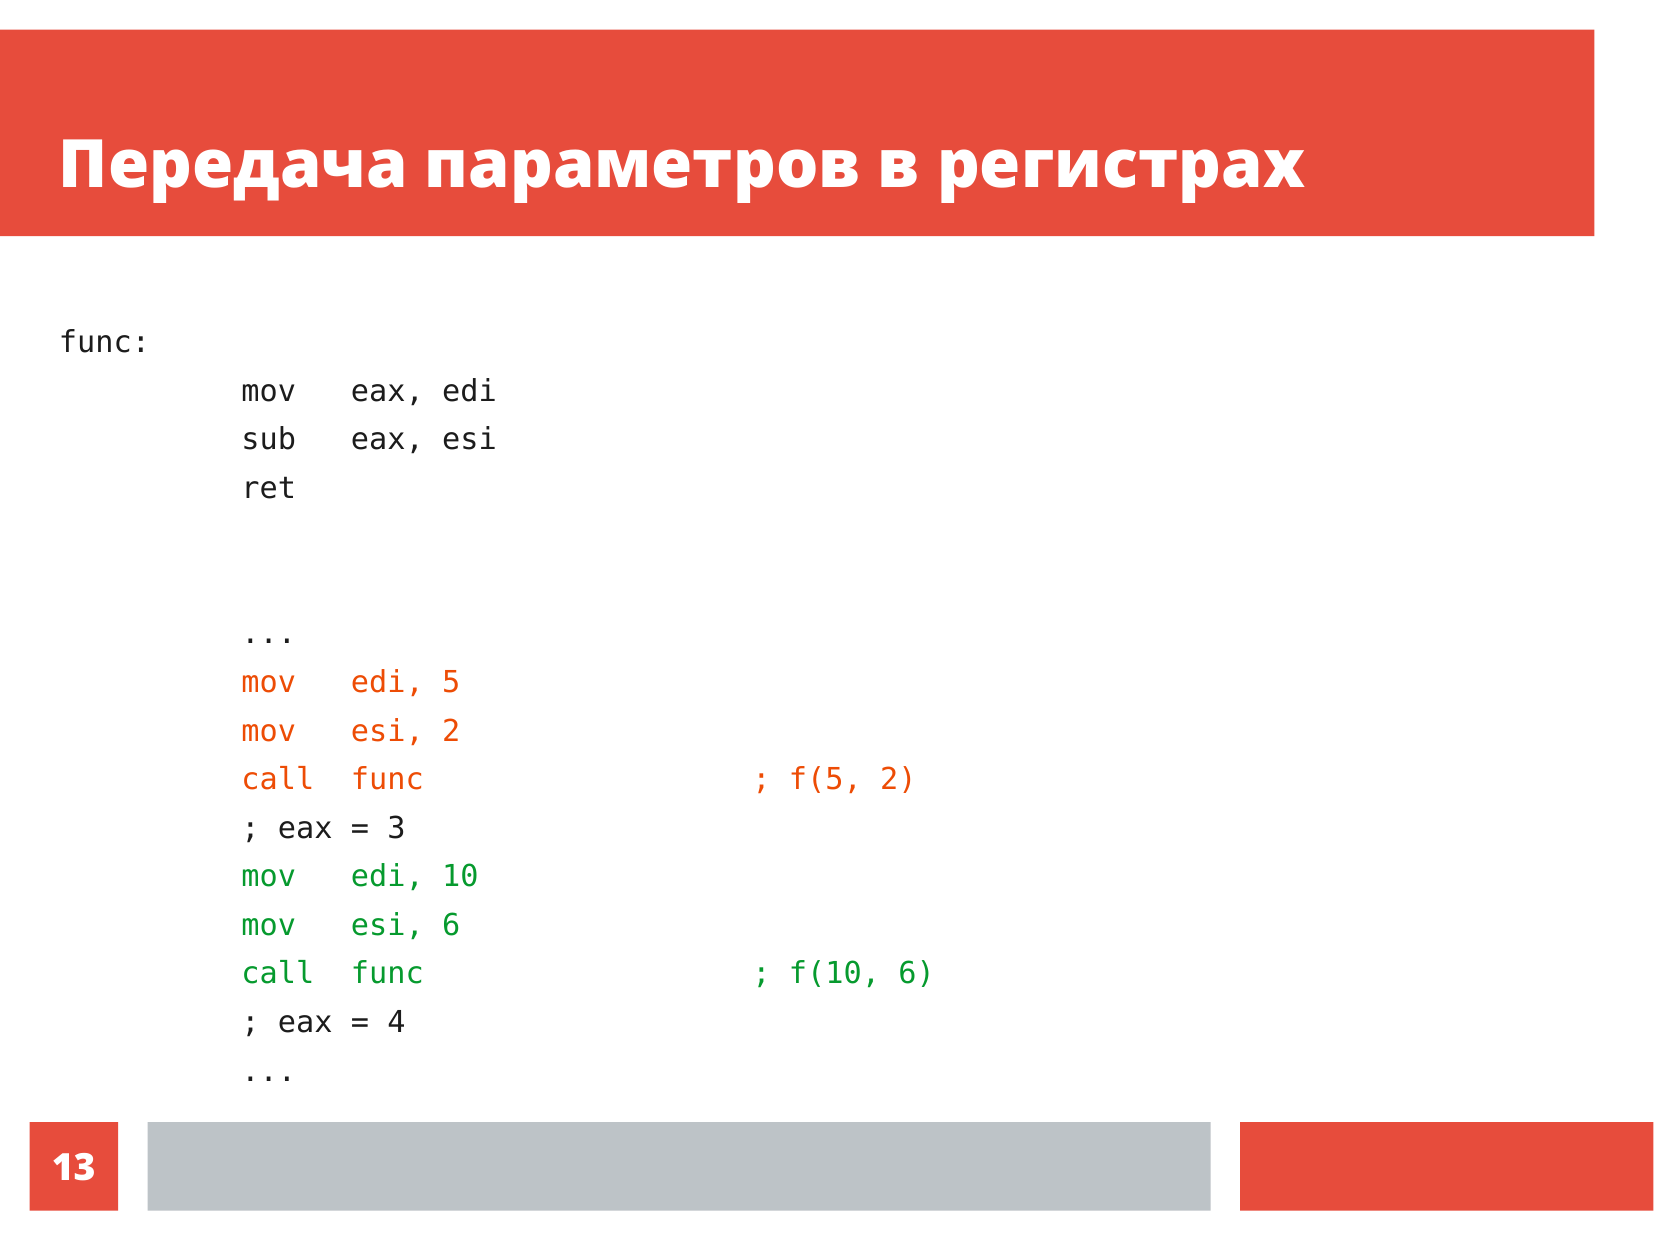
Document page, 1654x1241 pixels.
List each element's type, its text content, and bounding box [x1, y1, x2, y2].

title Передача параметров в регистрах [59, 59, 1595, 207]
list func: mov eax, edi sub eax, esi ret ... mov edi, 5 mov esi, 2 call func ; f(5, 2) ; eax = 3 mov edi, 10 mov esi, 6 call func ; f(10, 6) ; eax = 4 ... [59, 324, 1565, 1093]
